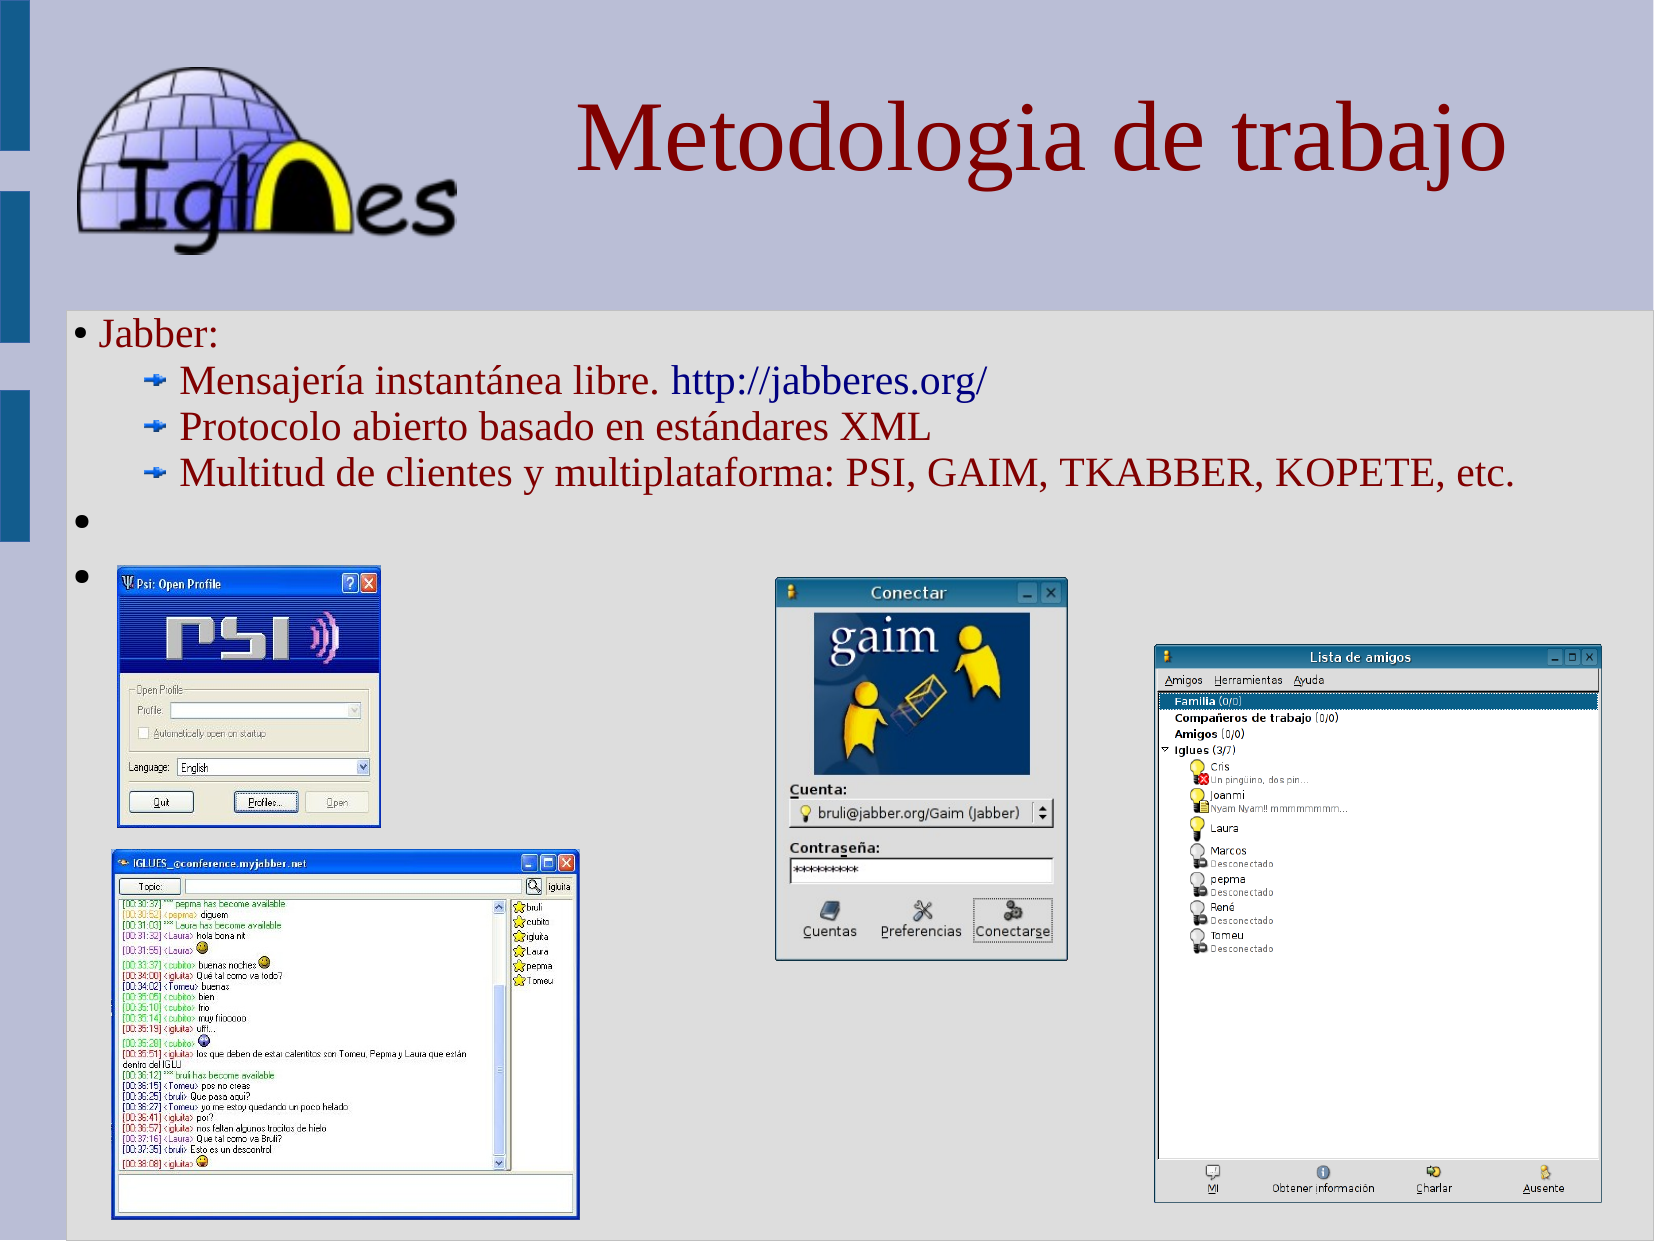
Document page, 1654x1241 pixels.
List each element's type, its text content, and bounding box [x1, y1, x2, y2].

picture [117, 565, 381, 828]
picture [77, 67, 457, 255]
picture [111, 849, 580, 1220]
picture [775, 577, 1068, 961]
text_box Jabber: Mensajería instantánea libre. http://jabberes.org/ Protocolo abierto basado en estándares XML Multitud de clientes y multiplataforma: PSI, GAIM, TKABBER, KOPETE, etc. [73, 310, 1557, 1241]
picture [1156, 650, 1602, 1203]
text_box Metodologia de trabajo [489, 81, 1596, 245]
